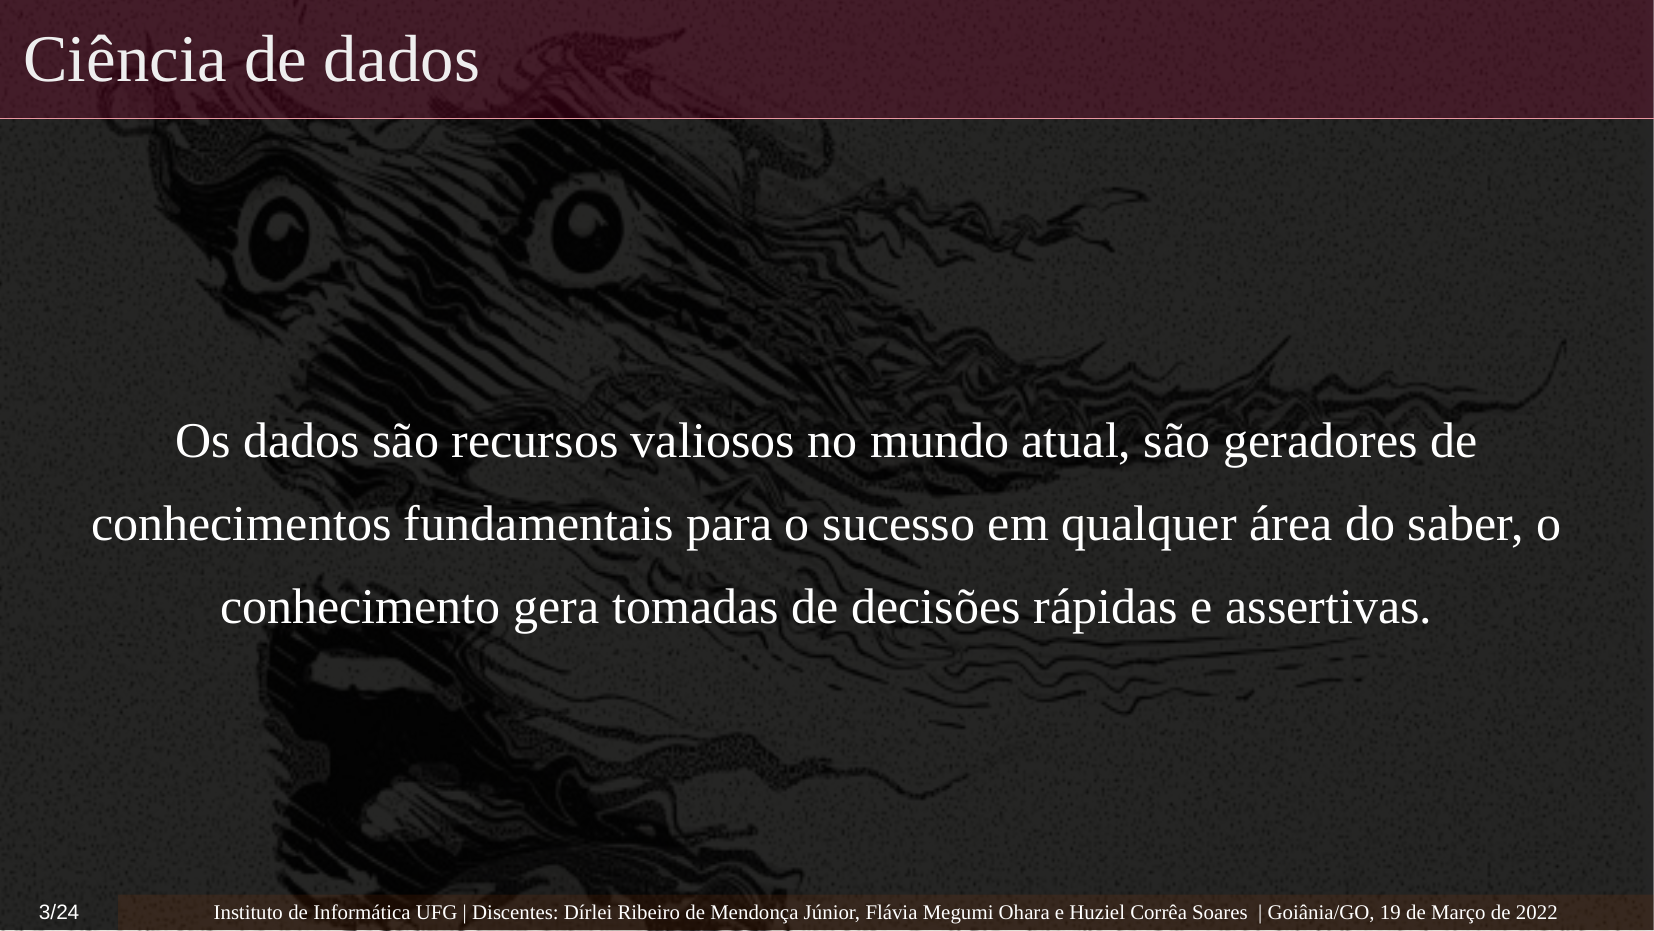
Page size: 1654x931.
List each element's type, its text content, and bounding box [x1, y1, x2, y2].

text_box Os dados são recursos valiosos no mundo atual, são geradores de conhecimentos fundamentais para o sucesso em qualquer área do saber, o conhecimento gera tomadas de decisões rápidas e assertivas. [0, 123, 1654, 897]
title Ciência de dados [0, 0, 1654, 119]
